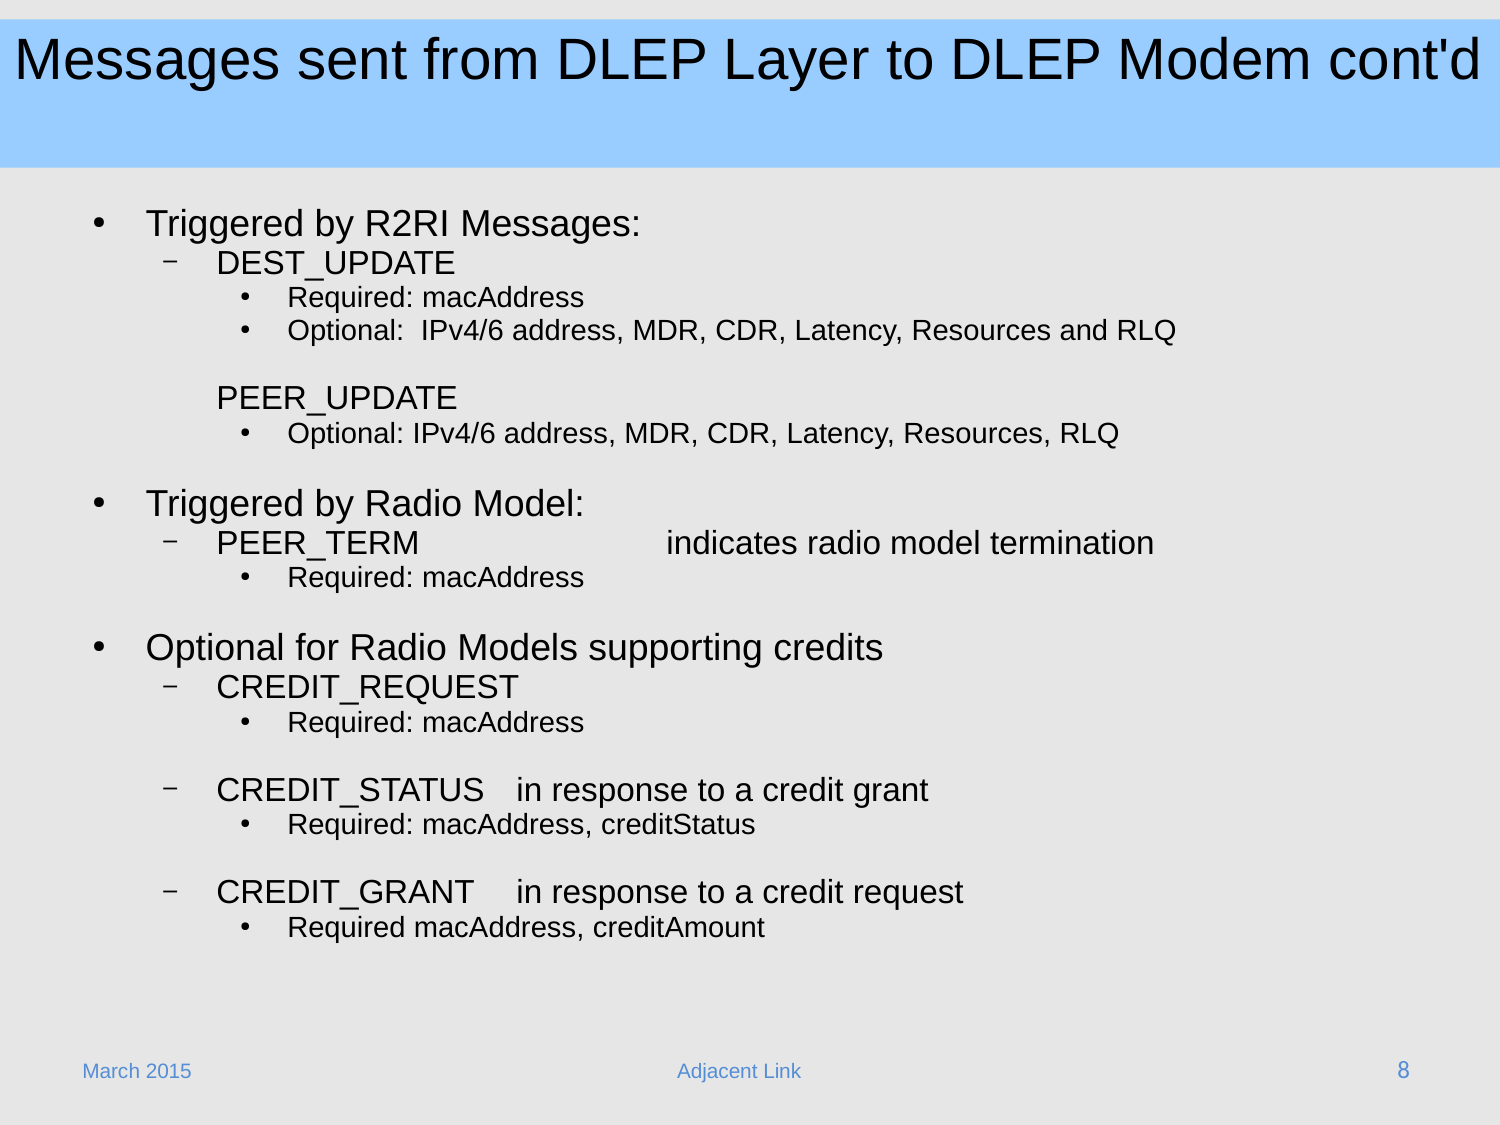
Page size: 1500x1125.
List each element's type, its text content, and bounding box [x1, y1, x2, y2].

text_box Triggered by R2RI Messages: DEST_UPDATE Required: macAddress Optional: IPv4/6 address, MDR, CDR, Latency, Resources and RLQ PEER_UPDATE Optional: IPv4/6 address, MDR, CDR, Latency, Resources, RLQ Triggered by Radio Model: PEER_TERM indicates radio model termination Required: macAddress Optional for Radio Models supporting credits CREDIT_REQUEST Required: macAddress CREDIT_STATUS in response to a credit grant Required: macAddress, creditStatus CREDIT_GRANT in response to a credit request Required macAddress, creditAmount [60, 195, 1411, 1087]
text_box Messages sent from DLEP Layer to DLEP Modem cont'd [0, 19, 1500, 168]
